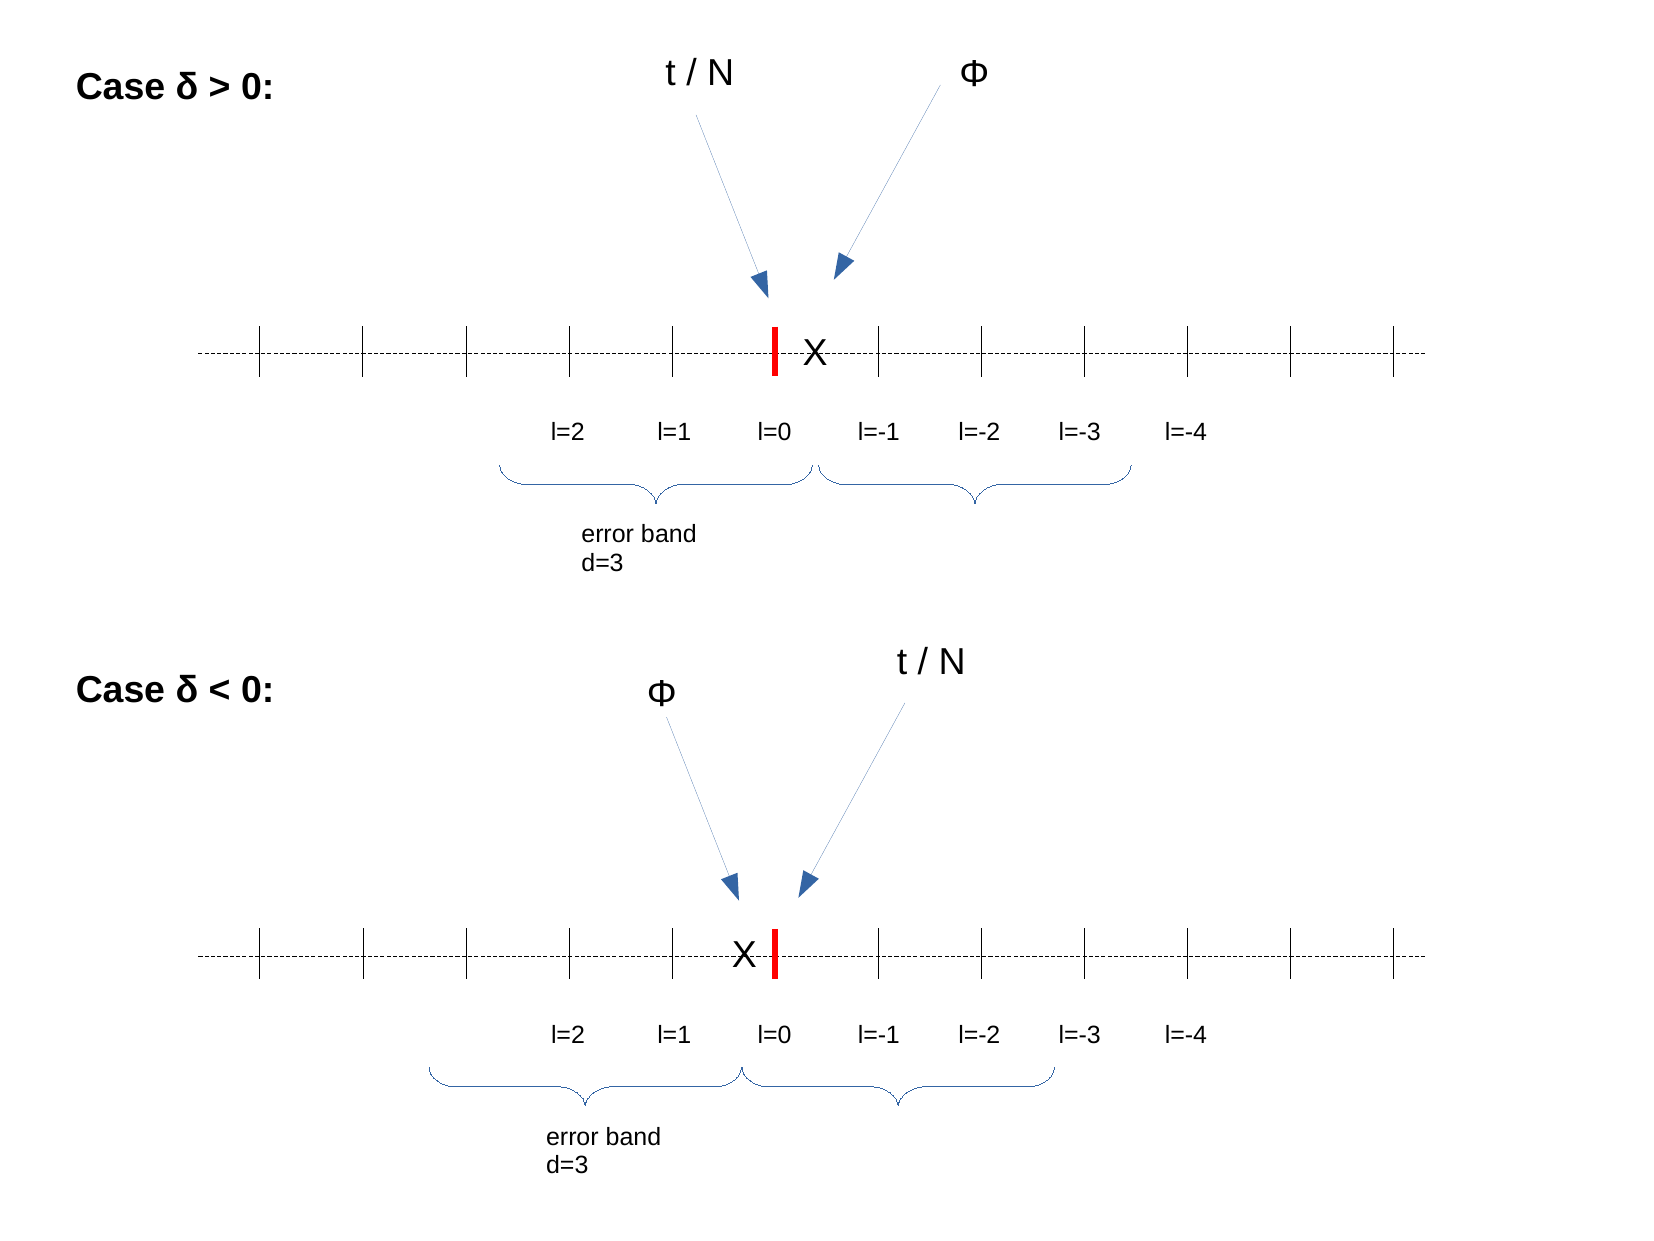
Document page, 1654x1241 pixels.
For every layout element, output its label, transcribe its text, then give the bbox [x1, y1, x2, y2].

text_box l=-2 [943, 410, 1022, 454]
text_box t / N [882, 633, 1001, 691]
text_box Case δ > 0: [61, 58, 580, 116]
text_box l=-3 [1044, 410, 1123, 454]
text_box Φ [632, 664, 792, 722]
text_box l=1 [642, 410, 721, 454]
text_box l=2 [536, 410, 615, 454]
text_box l=0 [742, 1012, 822, 1056]
text_box l=-2 [943, 1013, 1022, 1056]
text_box l=-4 [1150, 410, 1229, 454]
text_box l=-3 [1044, 1013, 1123, 1056]
text_box error band d=3 [531, 1115, 698, 1187]
text_box t / N [650, 43, 769, 101]
text_box l=-4 [1150, 1013, 1229, 1056]
text_box l=-1 [843, 410, 922, 454]
text_box Case δ < 0: [61, 660, 580, 718]
text_box l=2 [536, 1013, 615, 1056]
text_box Φ [944, 45, 1104, 103]
text_box l=0 [742, 410, 822, 454]
text_box error band d=3 [566, 512, 733, 584]
text_box X [787, 323, 851, 381]
text_box l=1 [642, 1012, 721, 1056]
text_box X [717, 926, 780, 984]
text_box l=-1 [843, 1012, 922, 1056]
